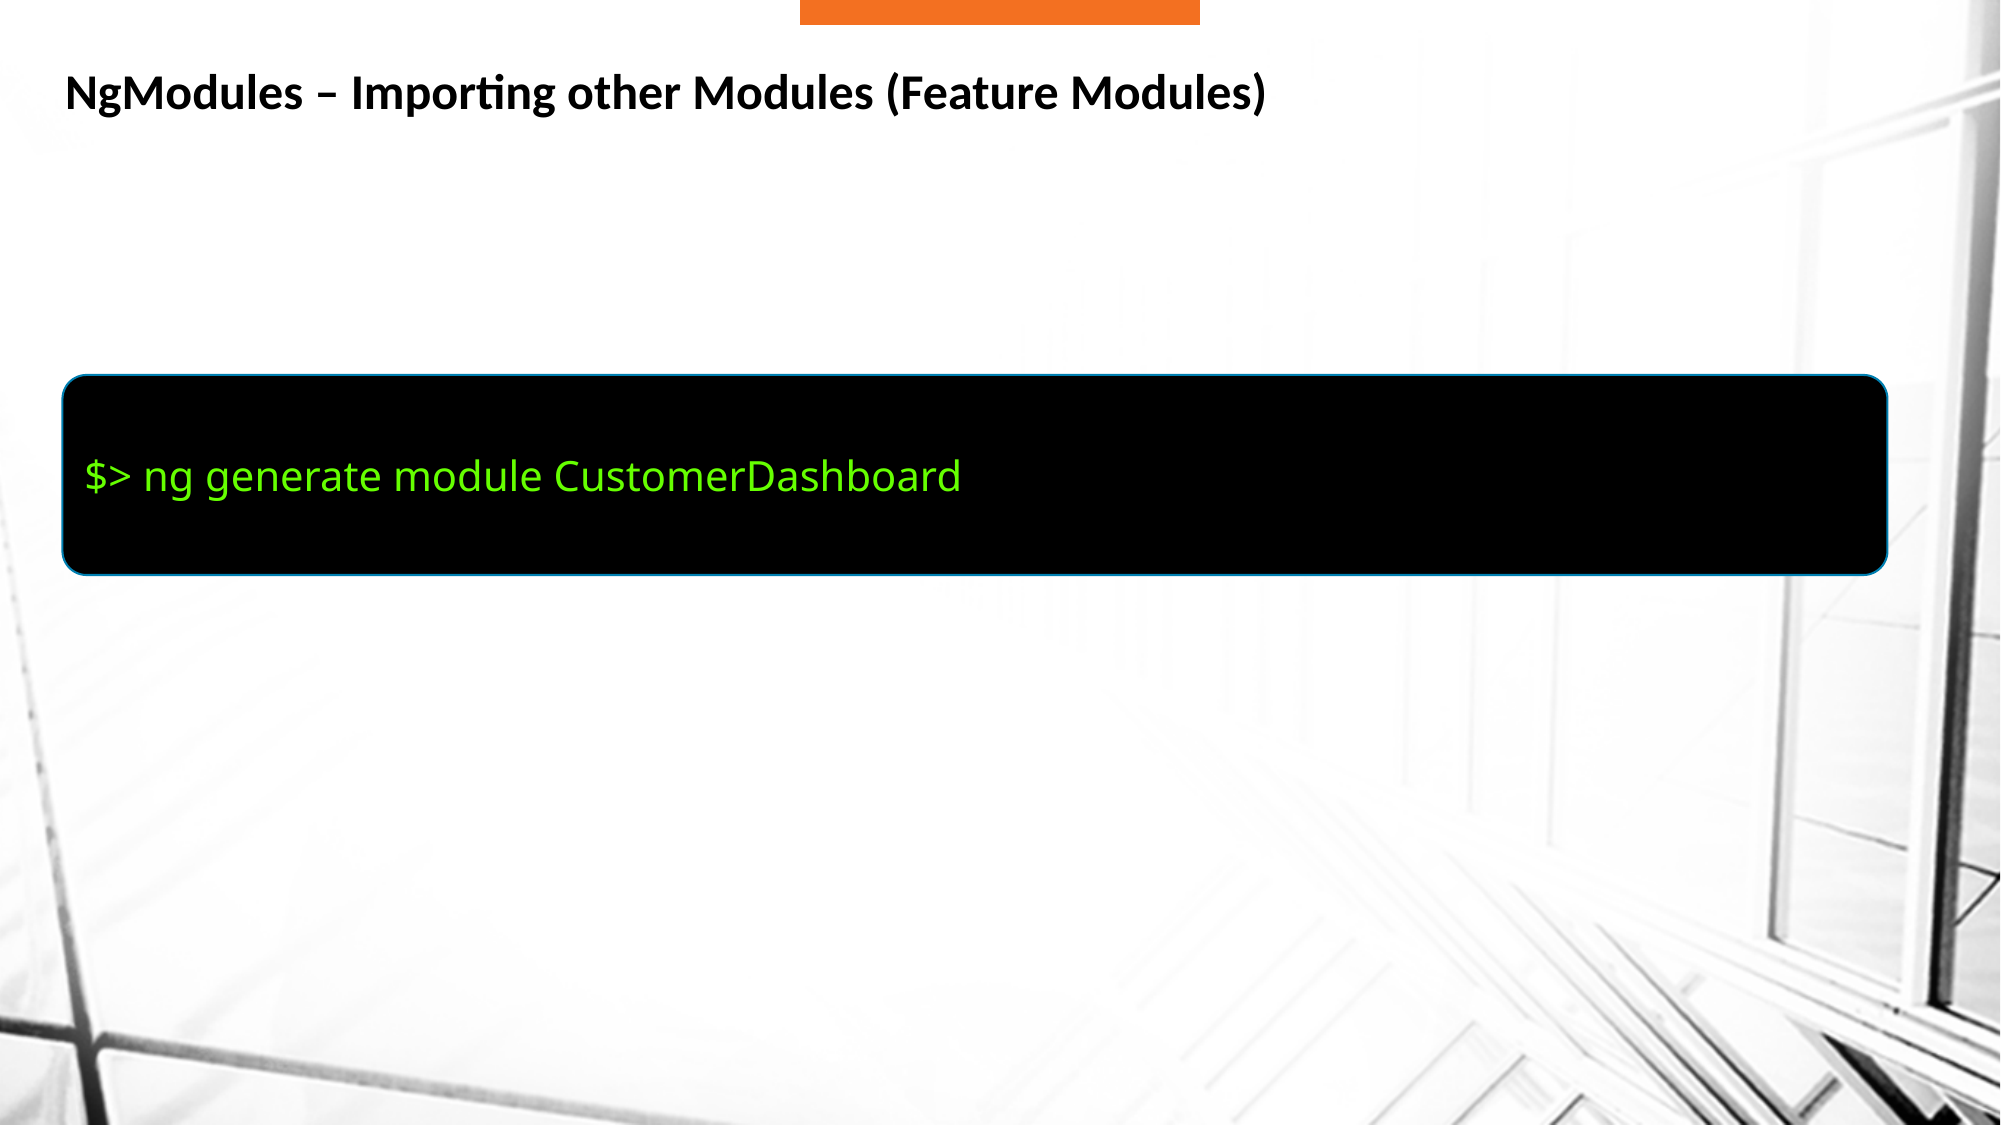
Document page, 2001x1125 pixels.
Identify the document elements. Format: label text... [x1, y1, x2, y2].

title NgModules – Importing other Modules (Feature Modules) [50, 63, 1951, 150]
text_box $> ng generate module CustomerDashboard [62, 374, 1888, 576]
